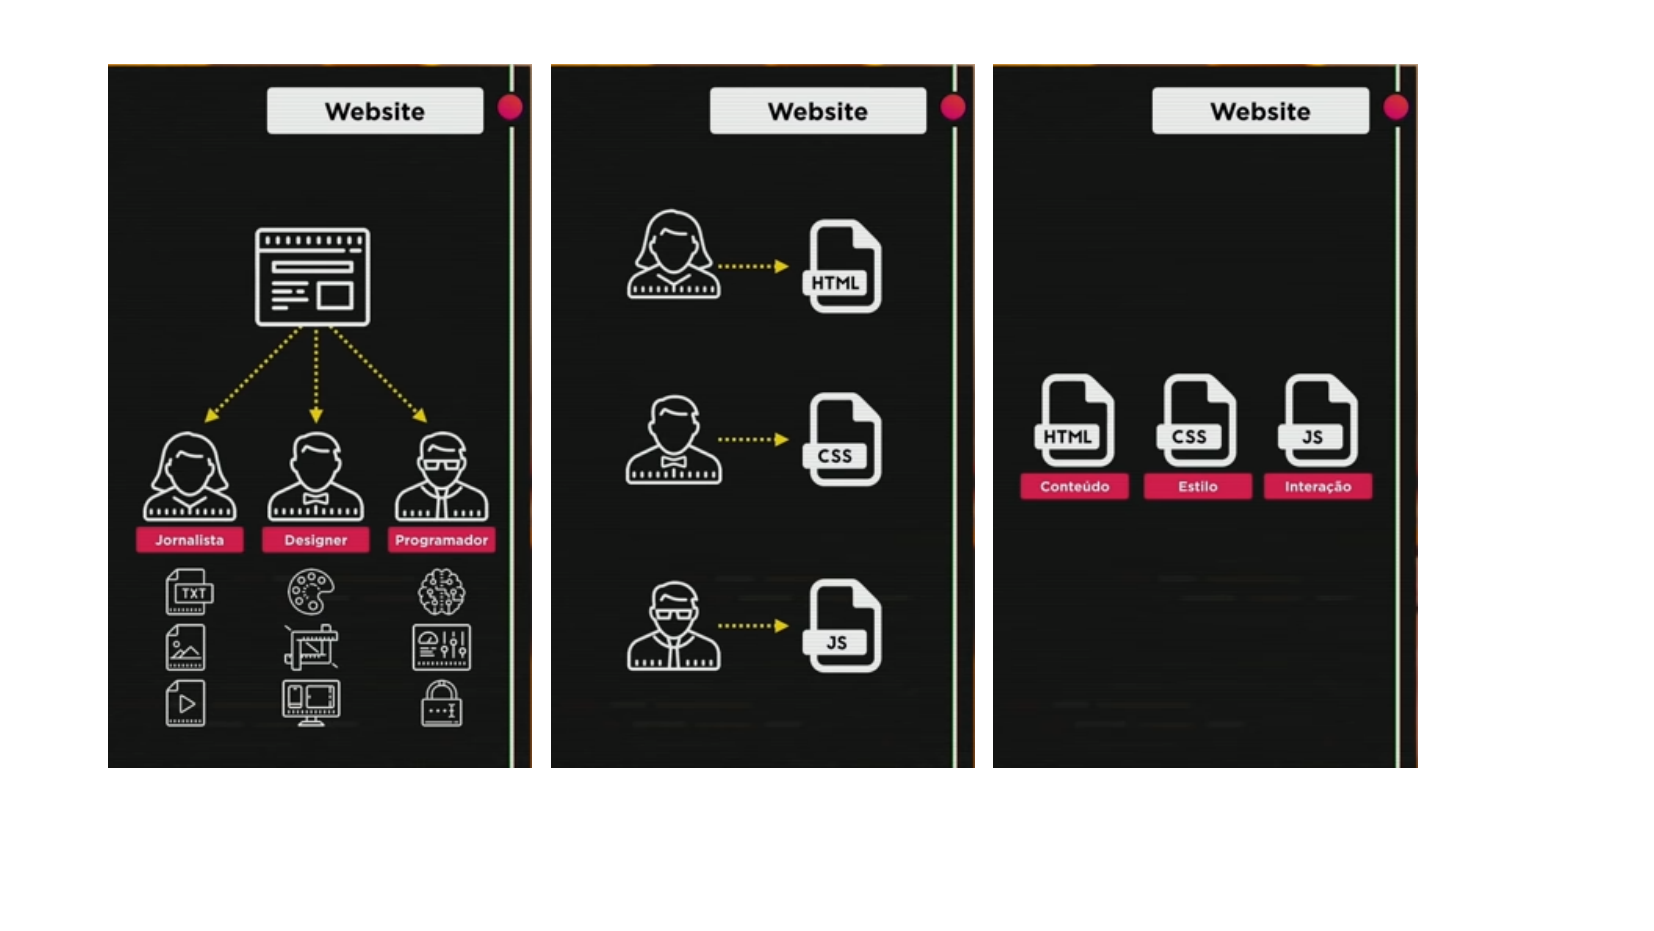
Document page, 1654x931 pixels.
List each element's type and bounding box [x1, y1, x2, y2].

picture [551, 64, 975, 768]
picture [108, 64, 532, 768]
picture [993, 64, 1418, 768]
